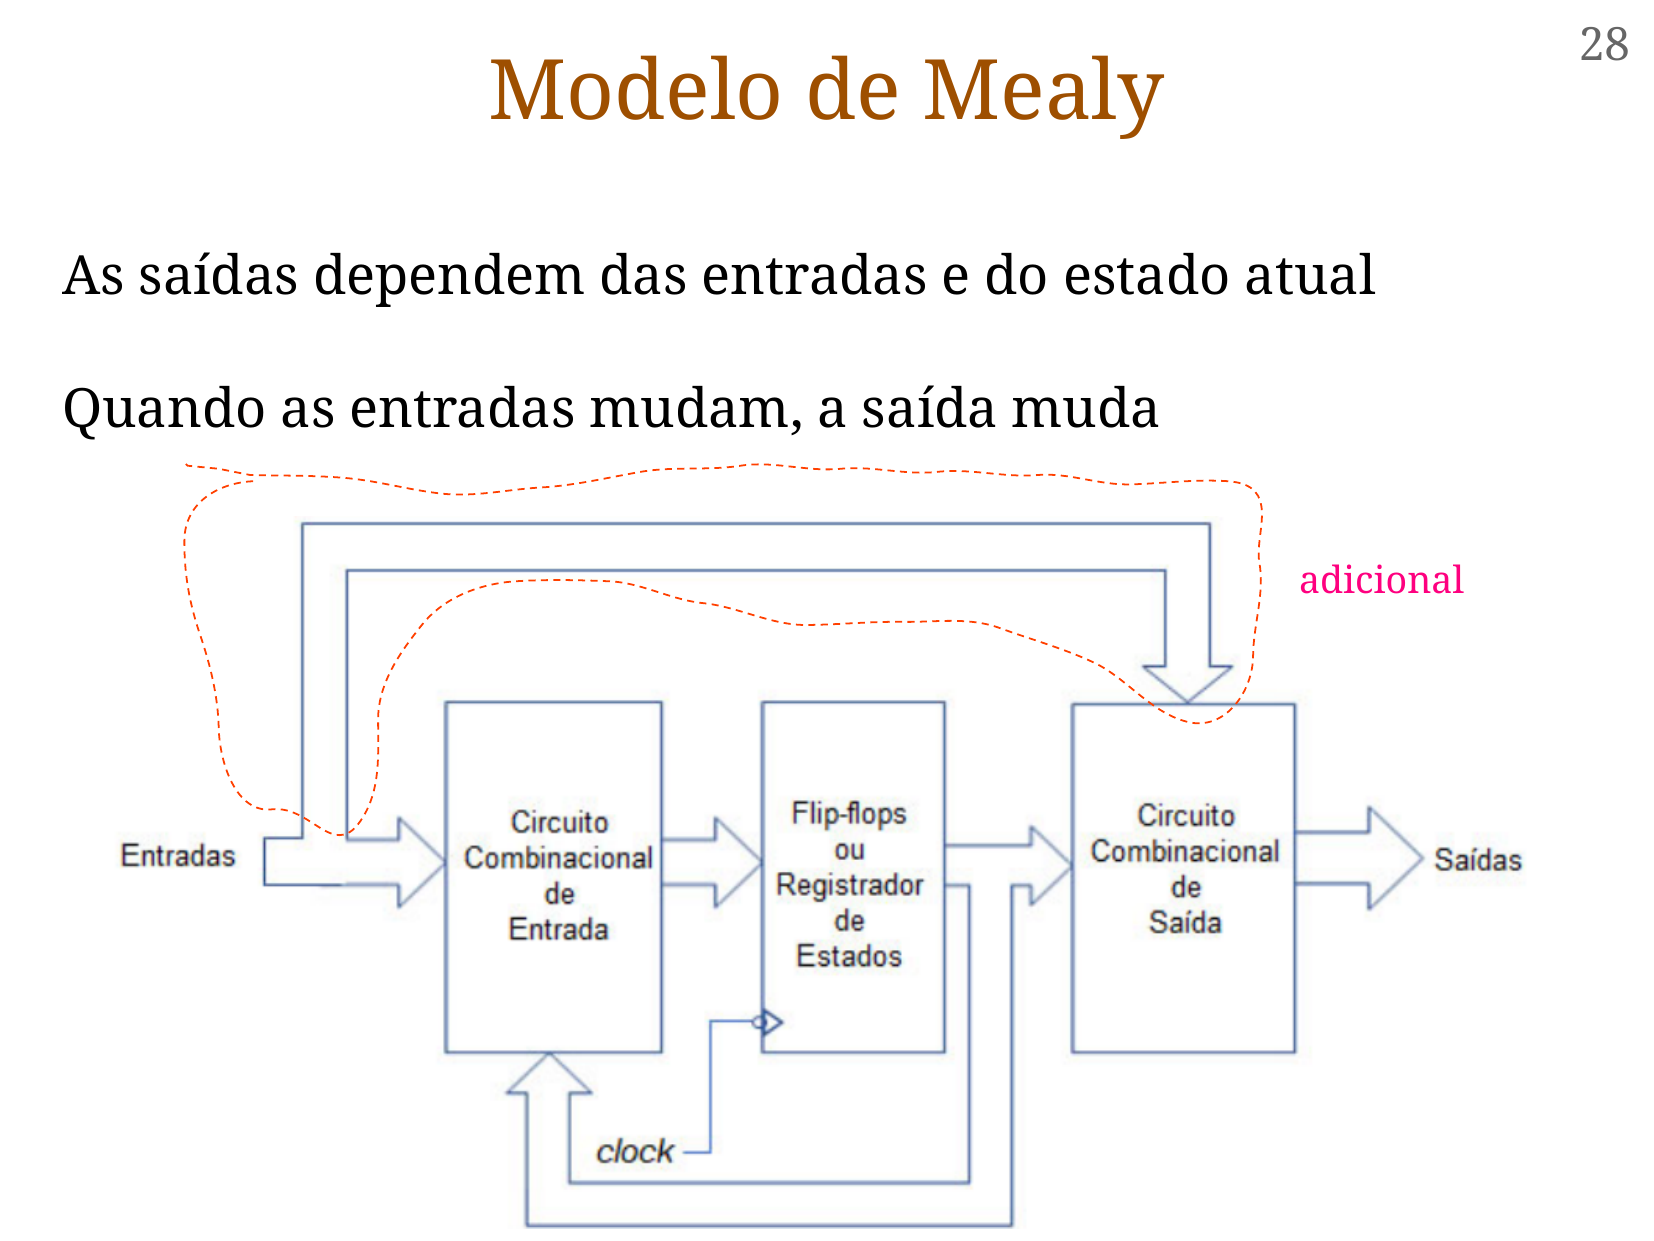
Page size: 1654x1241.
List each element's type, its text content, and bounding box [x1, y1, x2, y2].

picture [103, 516, 1530, 1230]
title Modelo de Mealy [59, 29, 1595, 148]
list As saídas dependem das entradas e do estado atual Quando as entradas mudam, a saída muda [59, 236, 1595, 1211]
text_box adicional [1284, 546, 1480, 613]
